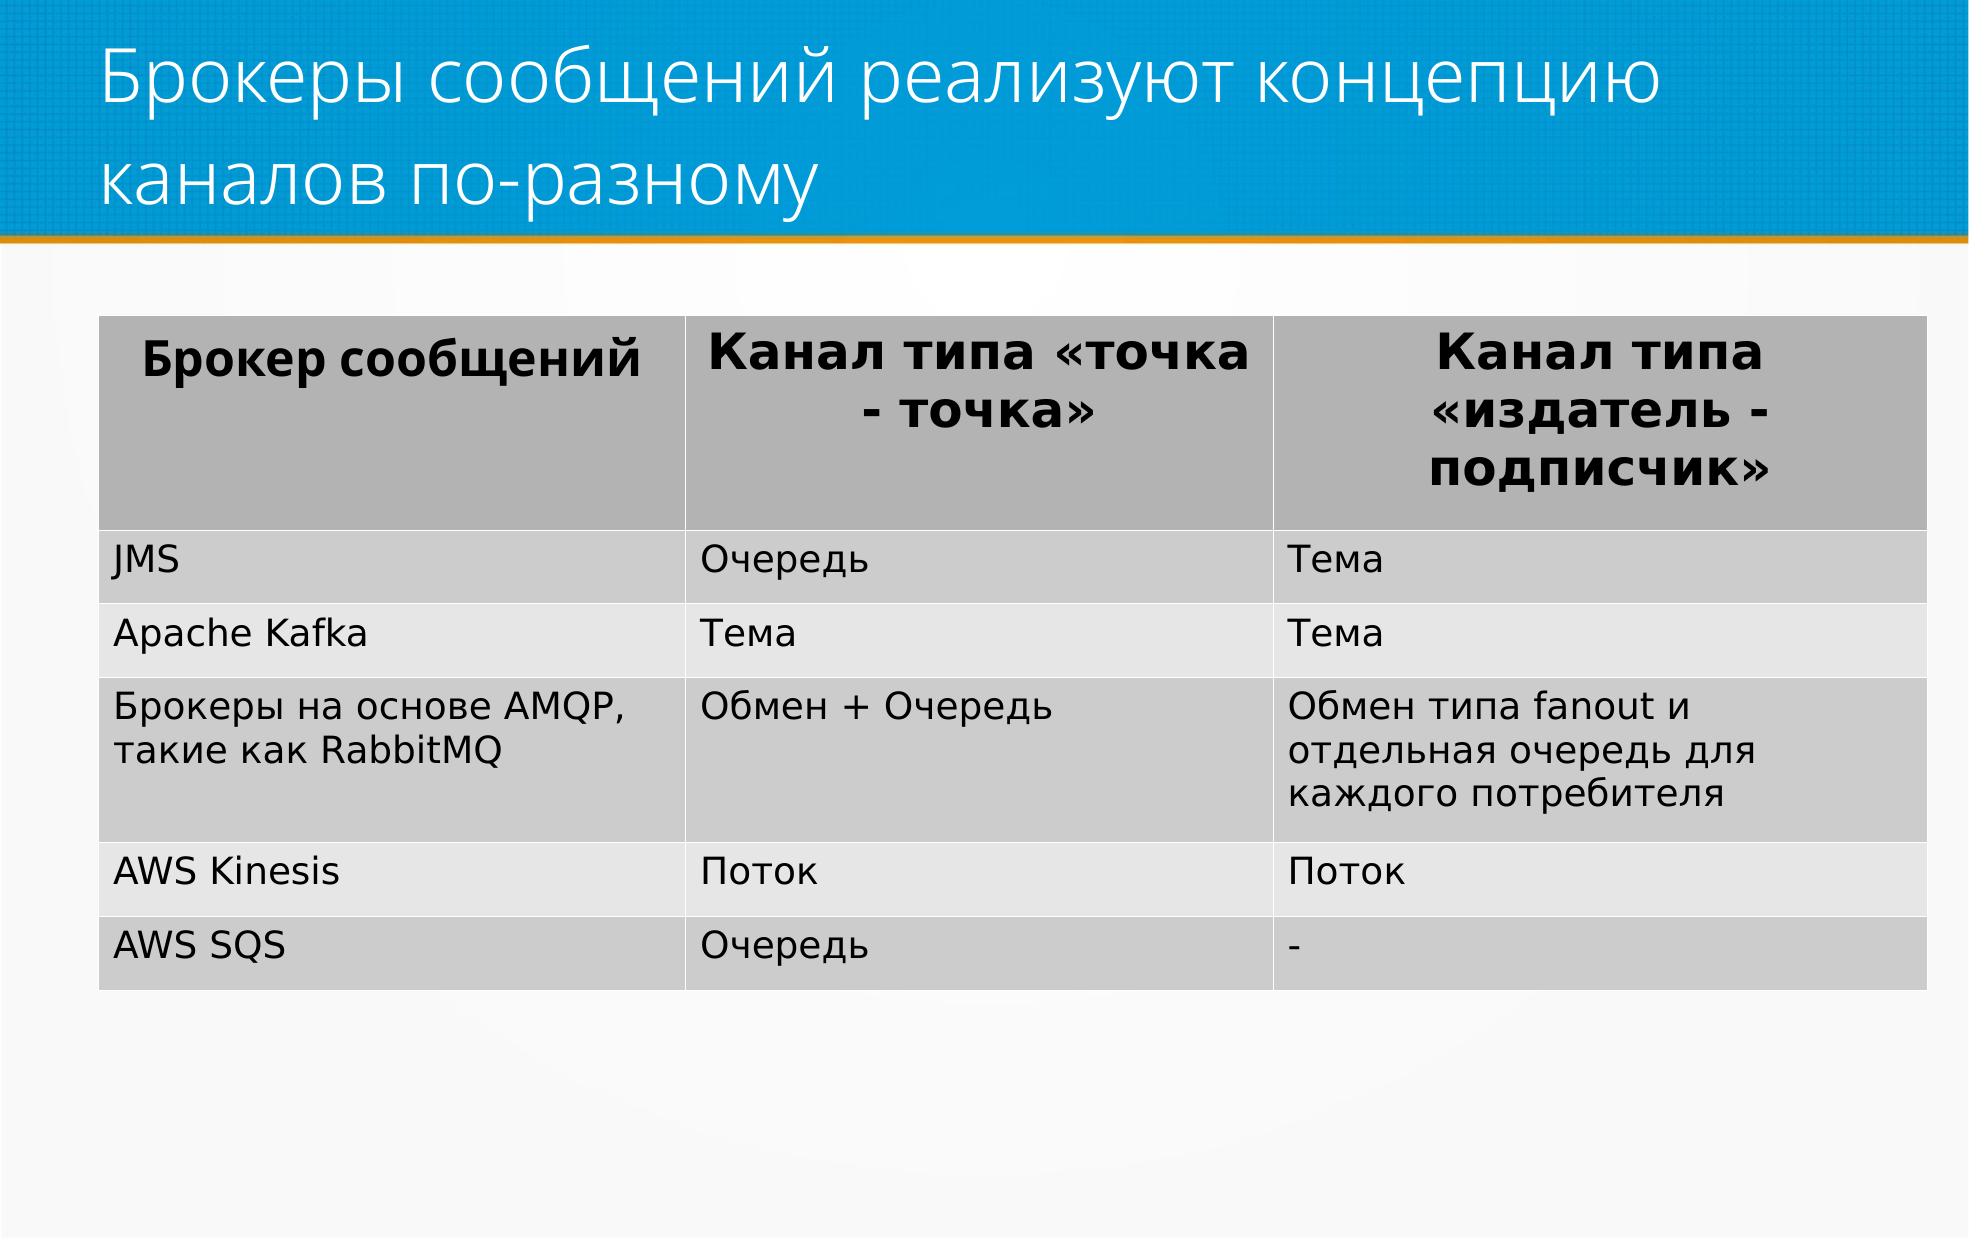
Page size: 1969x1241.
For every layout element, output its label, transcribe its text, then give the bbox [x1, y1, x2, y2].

table_cell Поток [1274, 843, 1927, 916]
table_cell JMS [99, 531, 685, 603]
picture [0, 233, 1969, 1241]
table_cell Очередь [686, 917, 1273, 990]
title Брокеры сообщений реализуют концепцию каналов по-разному [98, 19, 1870, 227]
table_header Брокер сообщений [99, 316, 685, 530]
table_header Канал типа «точка - точка» [686, 316, 1273, 530]
table_cell Поток [686, 843, 1273, 916]
table_cell Тема [1274, 604, 1927, 677]
table_cell - [1274, 917, 1927, 990]
table_cell Обмен + Очередь [686, 678, 1273, 842]
table_cell Брокеры на основе AMQP, такие как RabbitMQ [99, 678, 685, 842]
table_header Канал типа «издатель - подписчик» [1274, 316, 1927, 530]
table_cell Тема [686, 604, 1273, 677]
table_cell Очередь [686, 531, 1273, 603]
table_cell Apache Kafka [99, 604, 685, 677]
table_cell Обмен типа fanout и отдельная очередь для каждого потребителя [1274, 678, 1927, 842]
table_cell Тема [1274, 531, 1927, 603]
table_cell AWS SQS [99, 917, 685, 990]
table_cell AWS Kinesis [99, 843, 685, 916]
